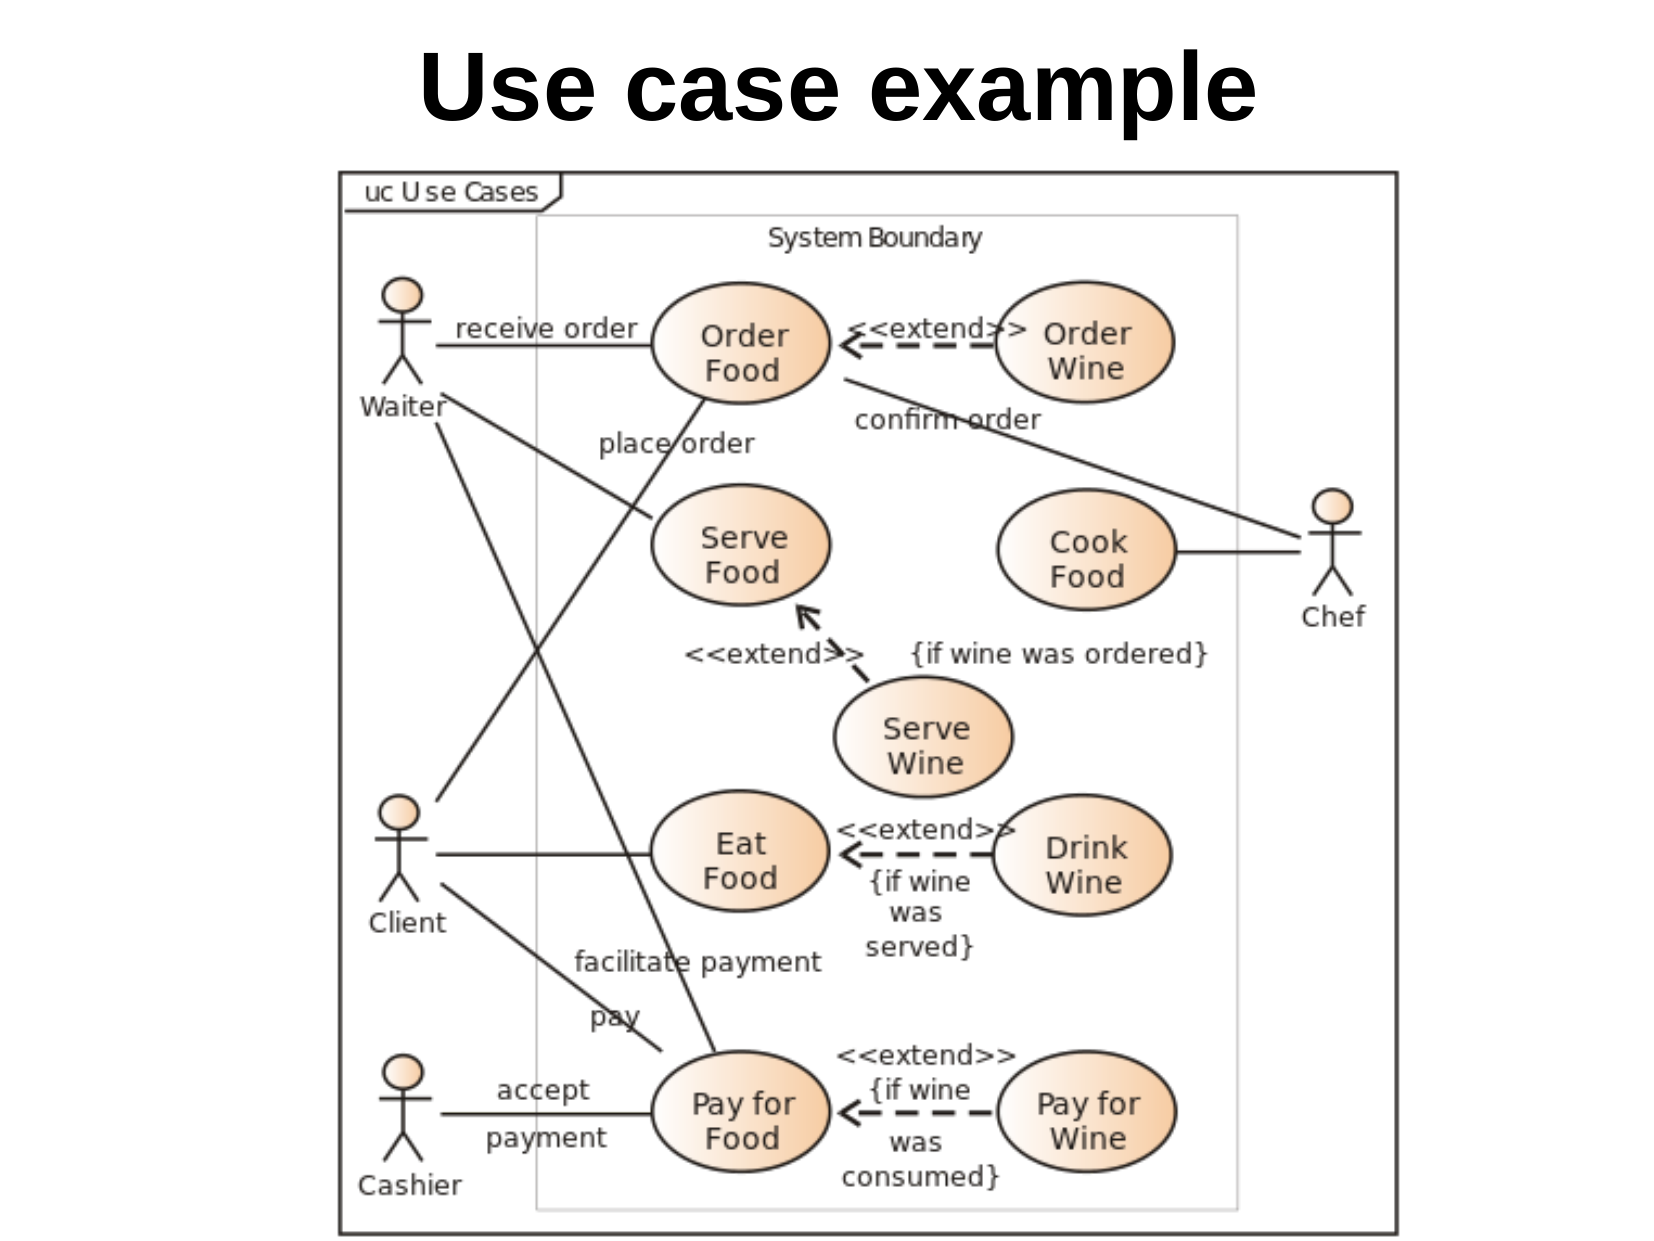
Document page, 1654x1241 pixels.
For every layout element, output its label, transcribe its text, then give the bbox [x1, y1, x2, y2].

picture [330, 165, 1406, 1241]
title Use case example [94, 31, 1583, 142]
